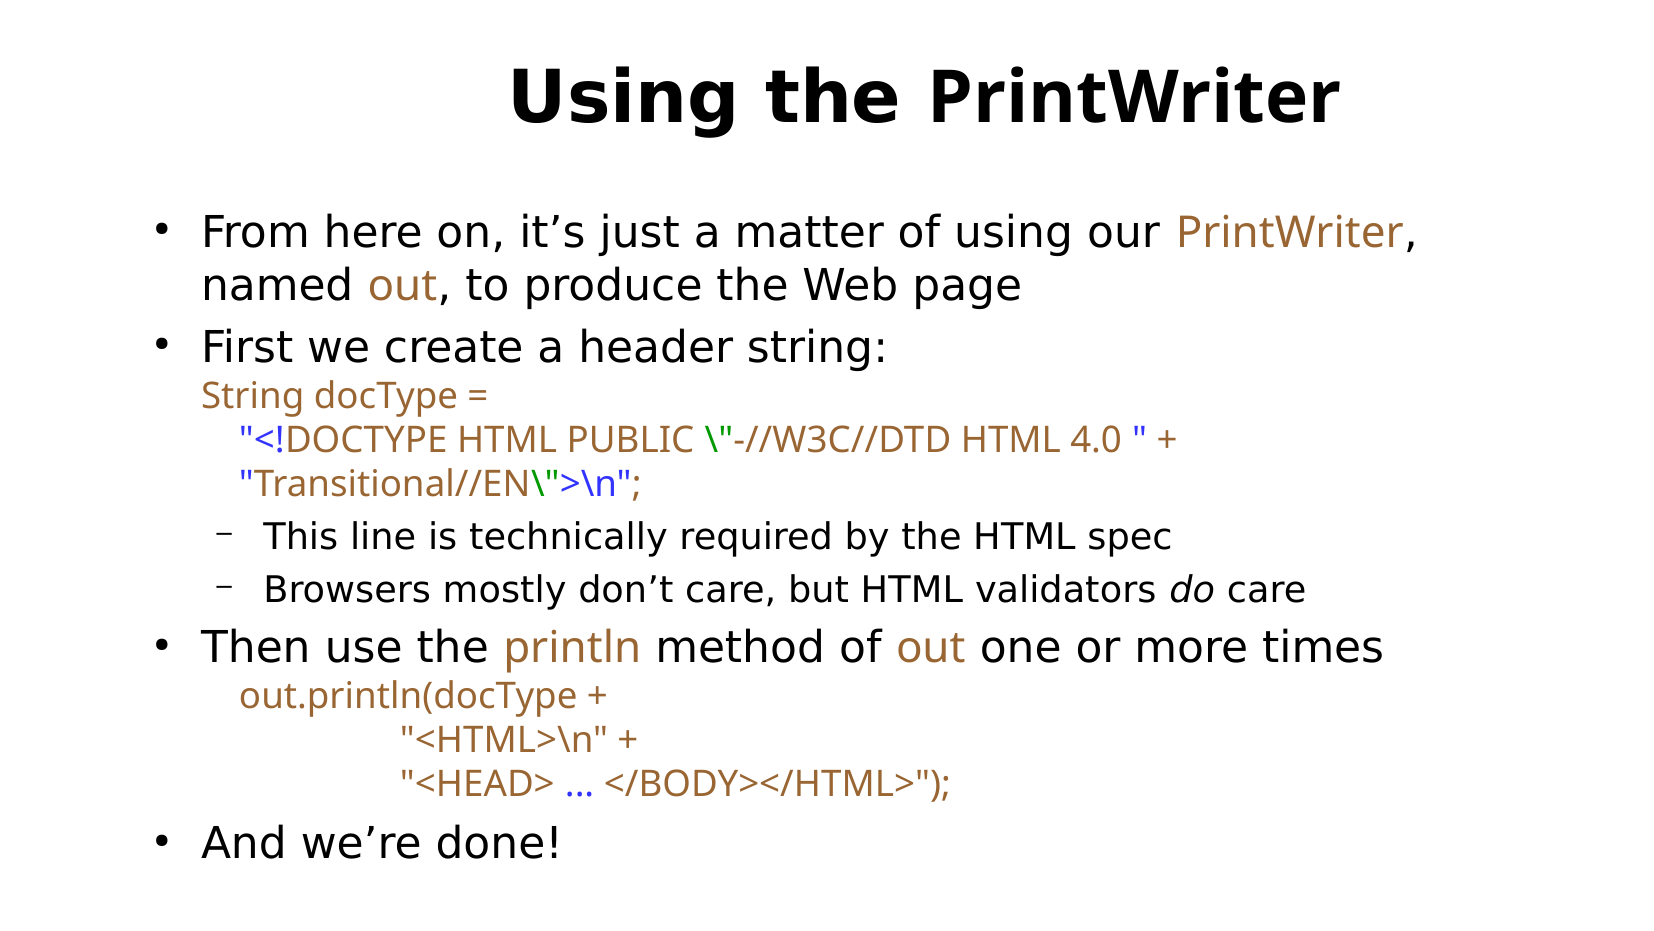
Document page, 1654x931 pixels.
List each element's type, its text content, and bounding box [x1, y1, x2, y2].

title Using the PrintWriter [220, 31, 1630, 145]
list From here on, it’s just a matter of using our PrintWriter, named out, to produce the Web page First we create a header string: String docType = "<!DOCTYPE HTML PUBLIC \"-//W3C//DTD HTML 4.0 " + "Transitional//EN\">\n"; This line is technically required by the HTML spec Browsers mostly don’t care, but HTML validators do care Then use the println method of out one or more times out.println(docType + "<HTML>\n" + "<HEAD> ... </BODY></HTML>"); And we’re done! [123, 196, 1571, 879]
